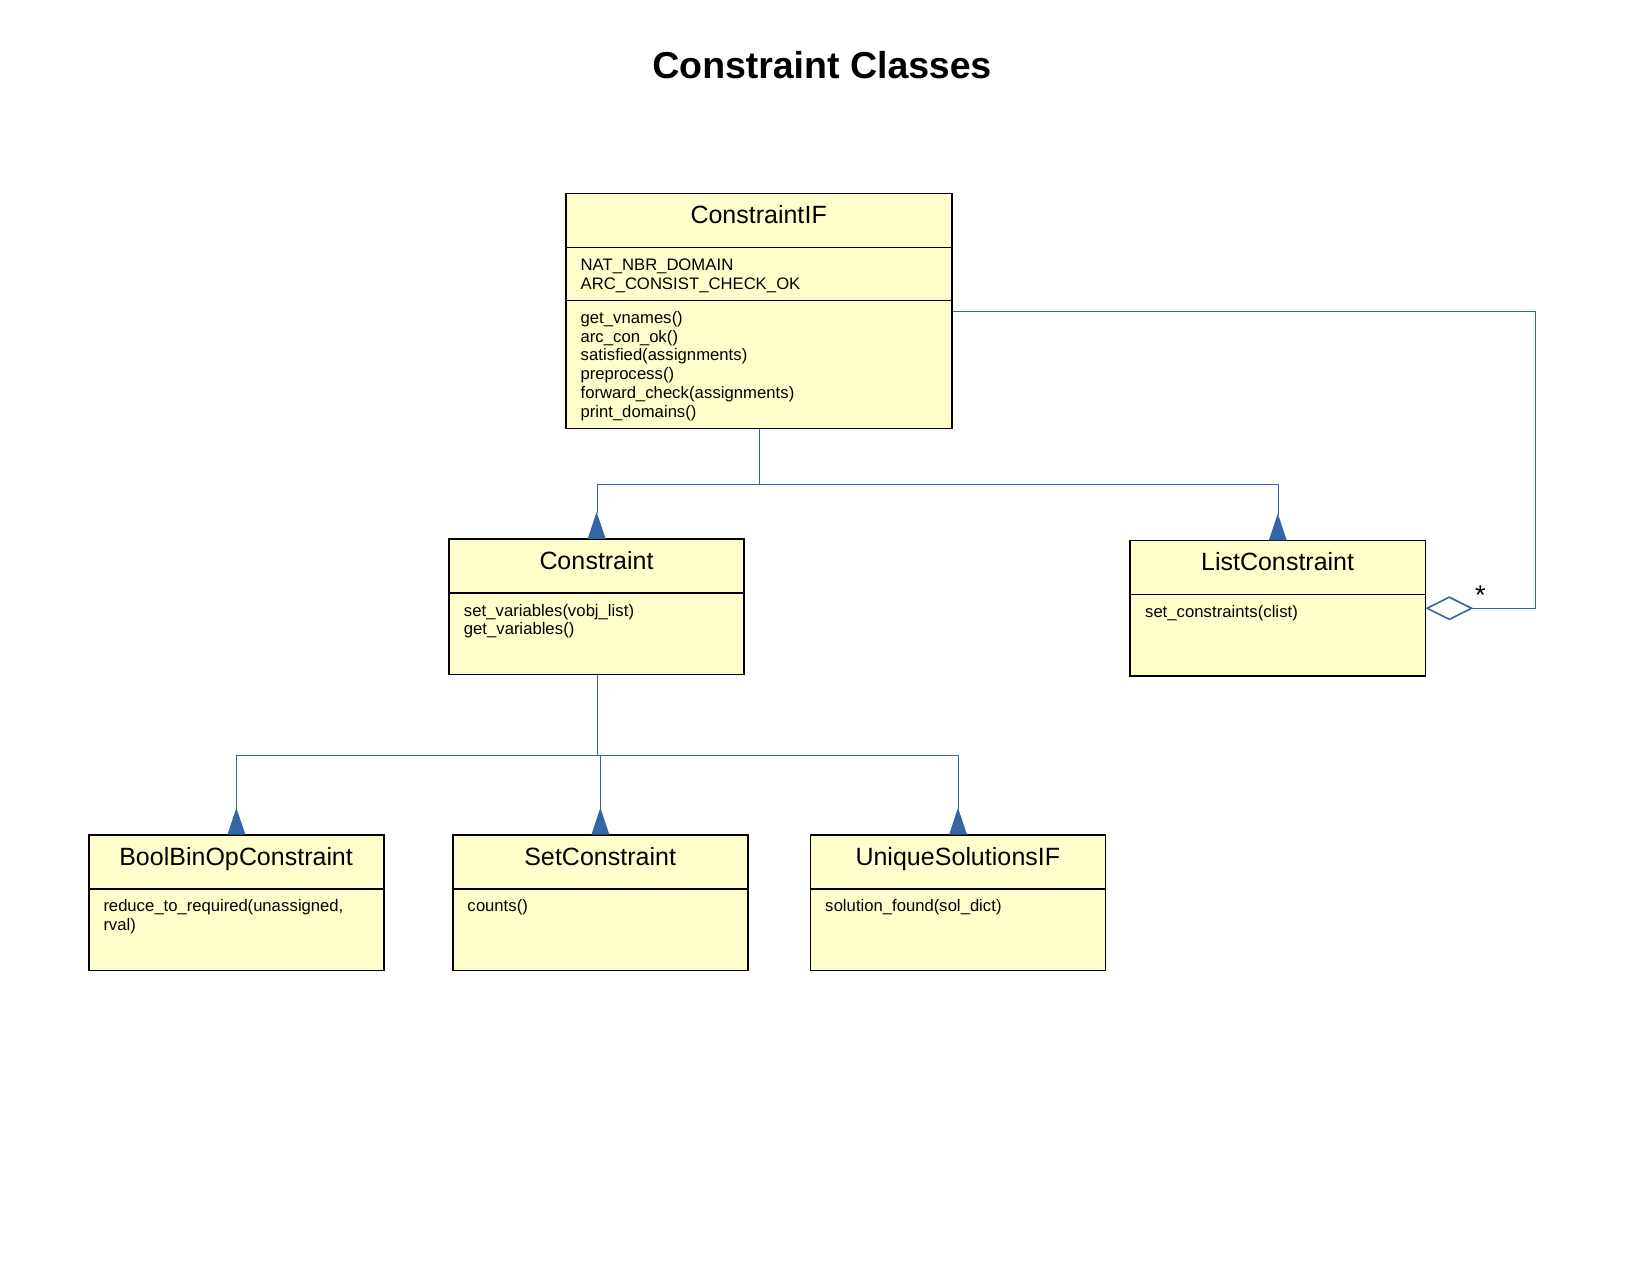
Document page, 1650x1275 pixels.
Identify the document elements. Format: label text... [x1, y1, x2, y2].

table_header BoolBinOpConstraint [90, 836, 383, 888]
table_cell get_vnames() arc_con_ok() satisfied(assignments) preprocess() forward_check(assignments) print_domains() [567, 301, 951, 428]
table_cell set_constraints(clist) [1131, 595, 1425, 675]
text_box * [1460, 572, 1506, 618]
table_header ListConstraint [1131, 541, 1425, 594]
table_header UniqueSolutionsIF [811, 836, 1105, 888]
table_cell reduce_to_required(unassigned, rval) [90, 890, 383, 970]
table_cell counts() [454, 890, 747, 970]
table_header ConstraintIF [567, 194, 951, 247]
table_cell solution_found(sol_dict) [811, 890, 1105, 970]
table_header Constraint [450, 540, 743, 592]
table_cell set_variables(vobj_list) get_variables() [450, 594, 743, 674]
table_header SetConstraint [454, 836, 747, 888]
table_cell NAT_NBR_DOMAIN ARC_CONSIST_CHECK_OK [567, 248, 951, 300]
text_box Constraint Classes [637, 37, 1017, 95]
